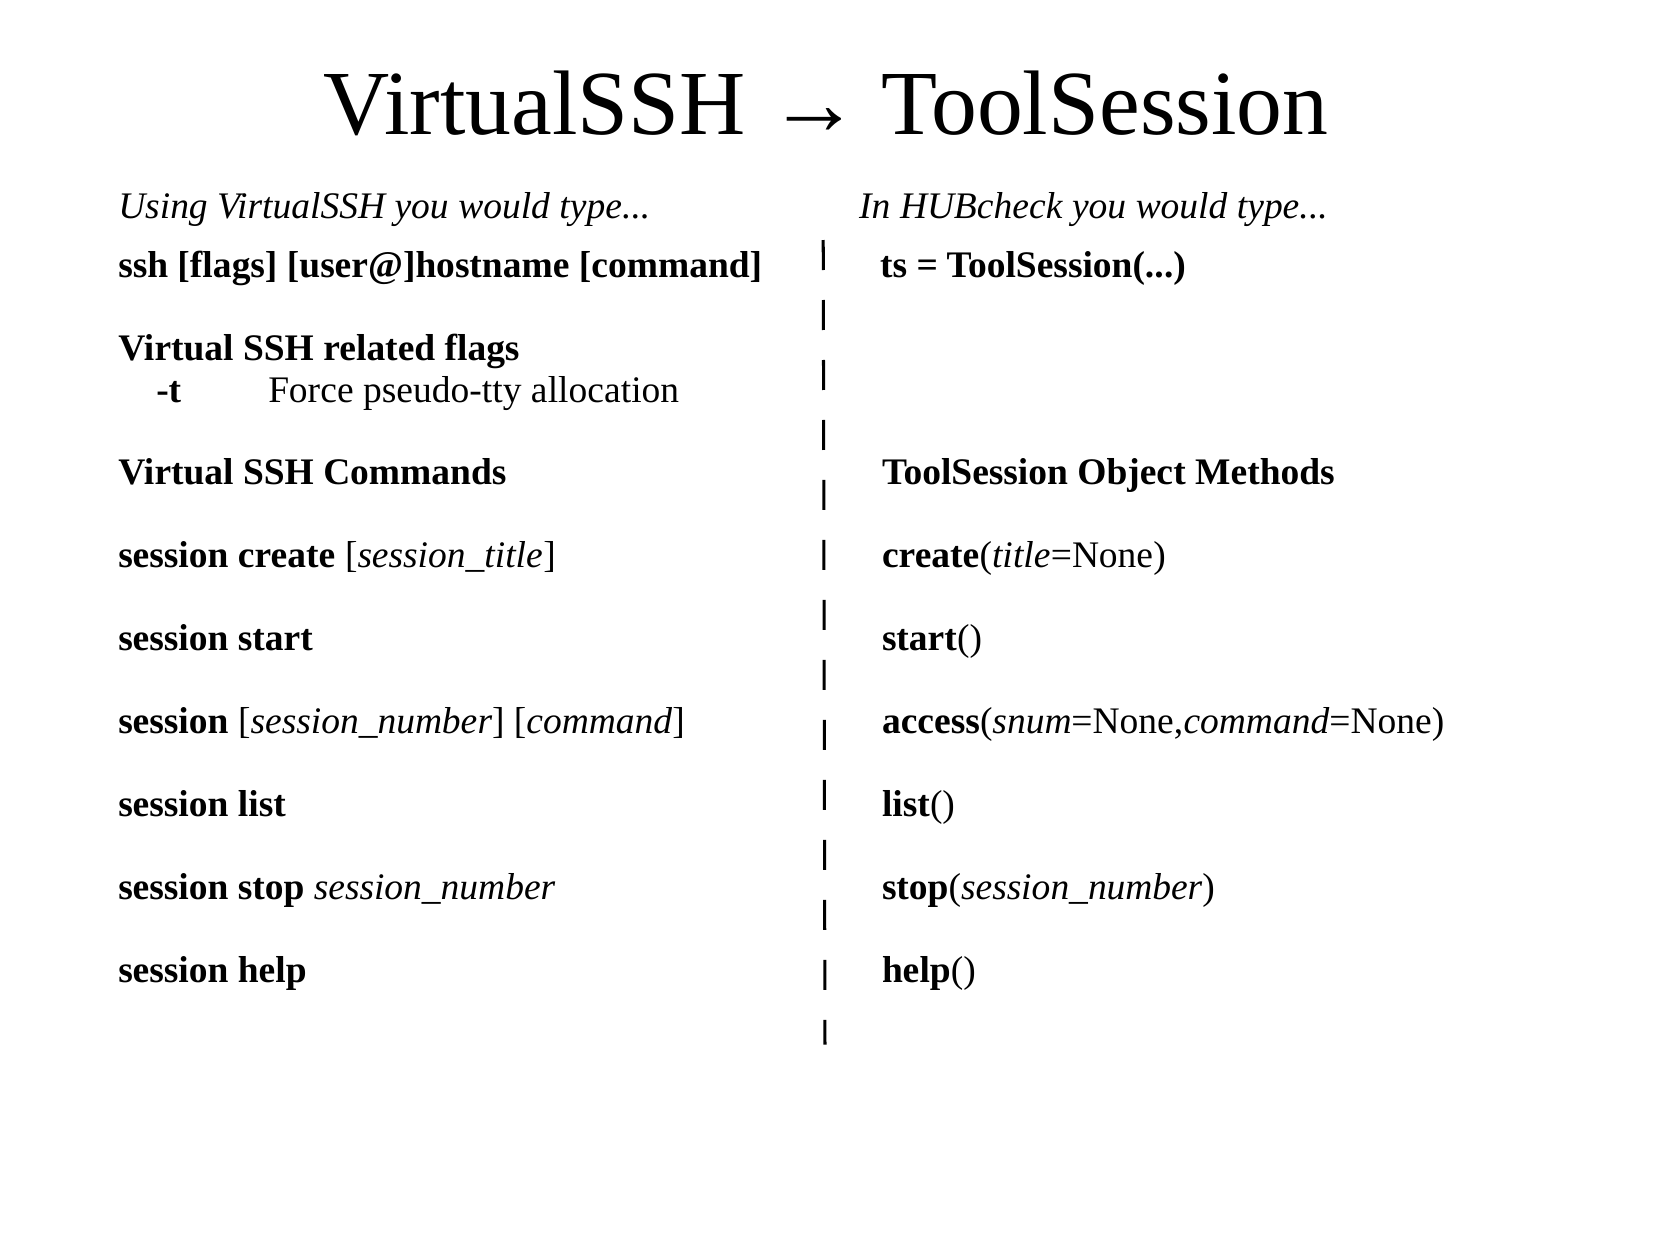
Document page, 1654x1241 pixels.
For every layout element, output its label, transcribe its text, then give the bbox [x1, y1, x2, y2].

text_box Virtual SSH Commands session create [session_title] session start session [session_number] [command] session list session stop session_number session help [103, 443, 796, 1082]
title VirtualSSH → ToolSession [82, 52, 1571, 155]
text_box [263, 401, 1569, 472]
text_box Using VirtualSSH you would type... In HUBcheck you would type... [103, 177, 1516, 237]
text_box ts = ToolSession(...) [865, 237, 1632, 377]
text_box ssh [flags] [user@]hostname [command] Virtual SSH related flags -t Force pseudo-tty allocation [103, 237, 871, 418]
text_box ToolSession Object Methods create(title=None) start() access(snum=None,command=None) list() stop(session_number) help() [867, 443, 1558, 1040]
